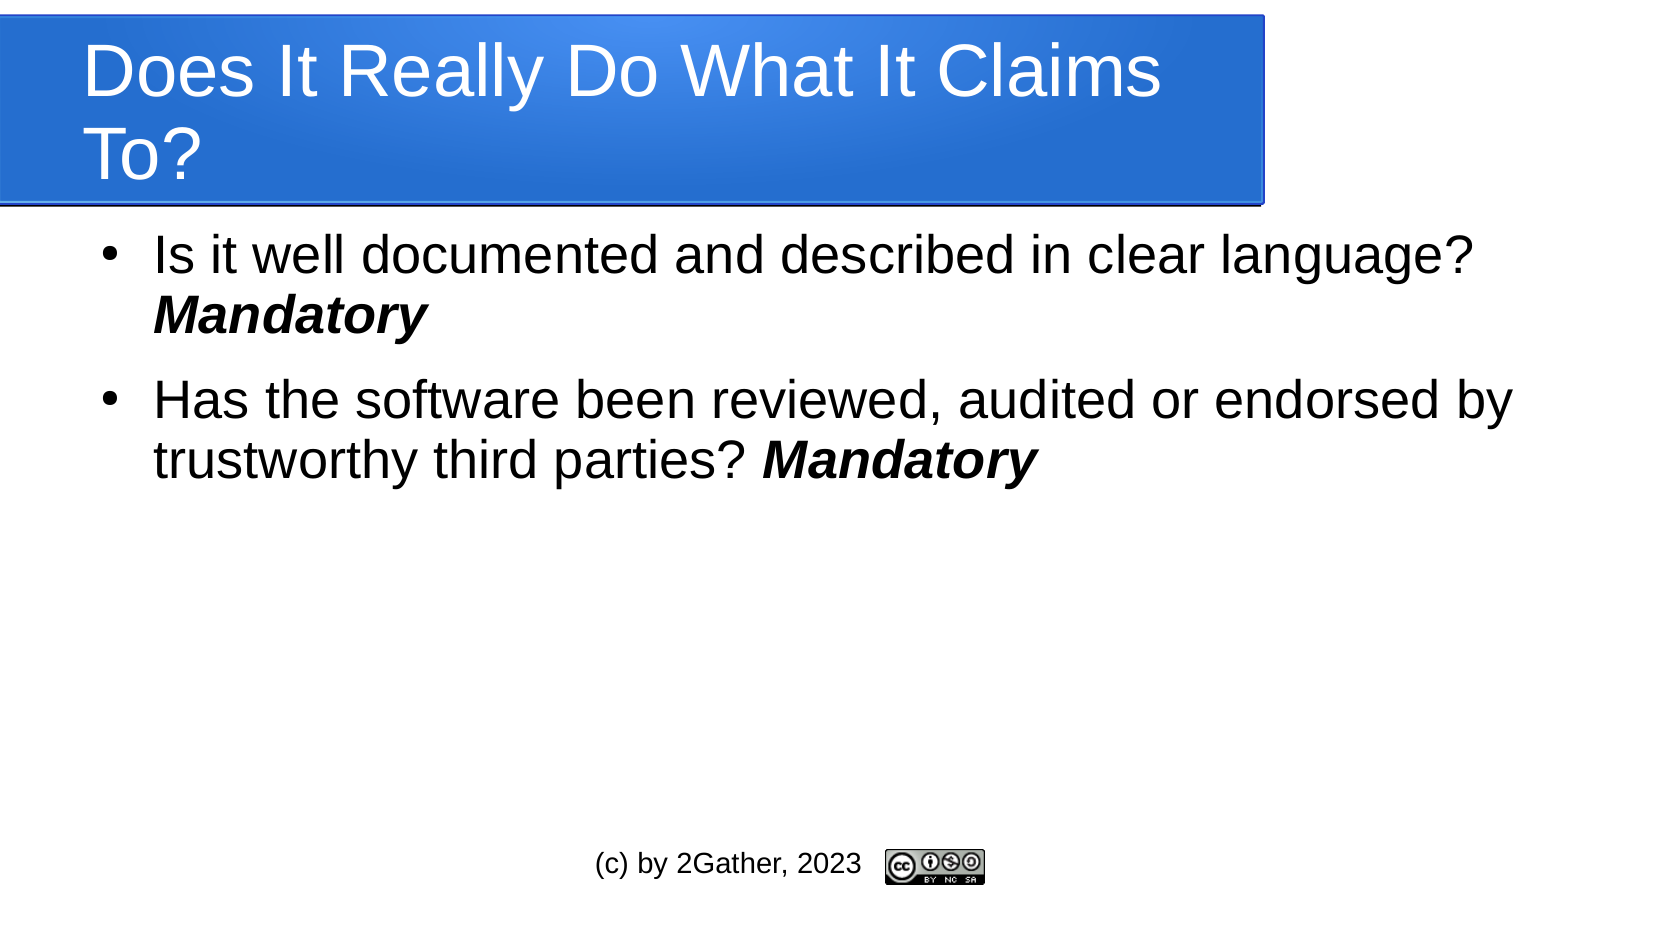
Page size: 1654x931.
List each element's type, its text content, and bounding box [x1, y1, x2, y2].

title Does It Really Do What It Claims To? [82, 29, 1235, 196]
list Is it well documented and described in clear language? Mandatory Has the software been reviewed, audited or endorsed by trustworthy third parties? Mandatory [82, 224, 1571, 764]
picture [885, 849, 985, 885]
